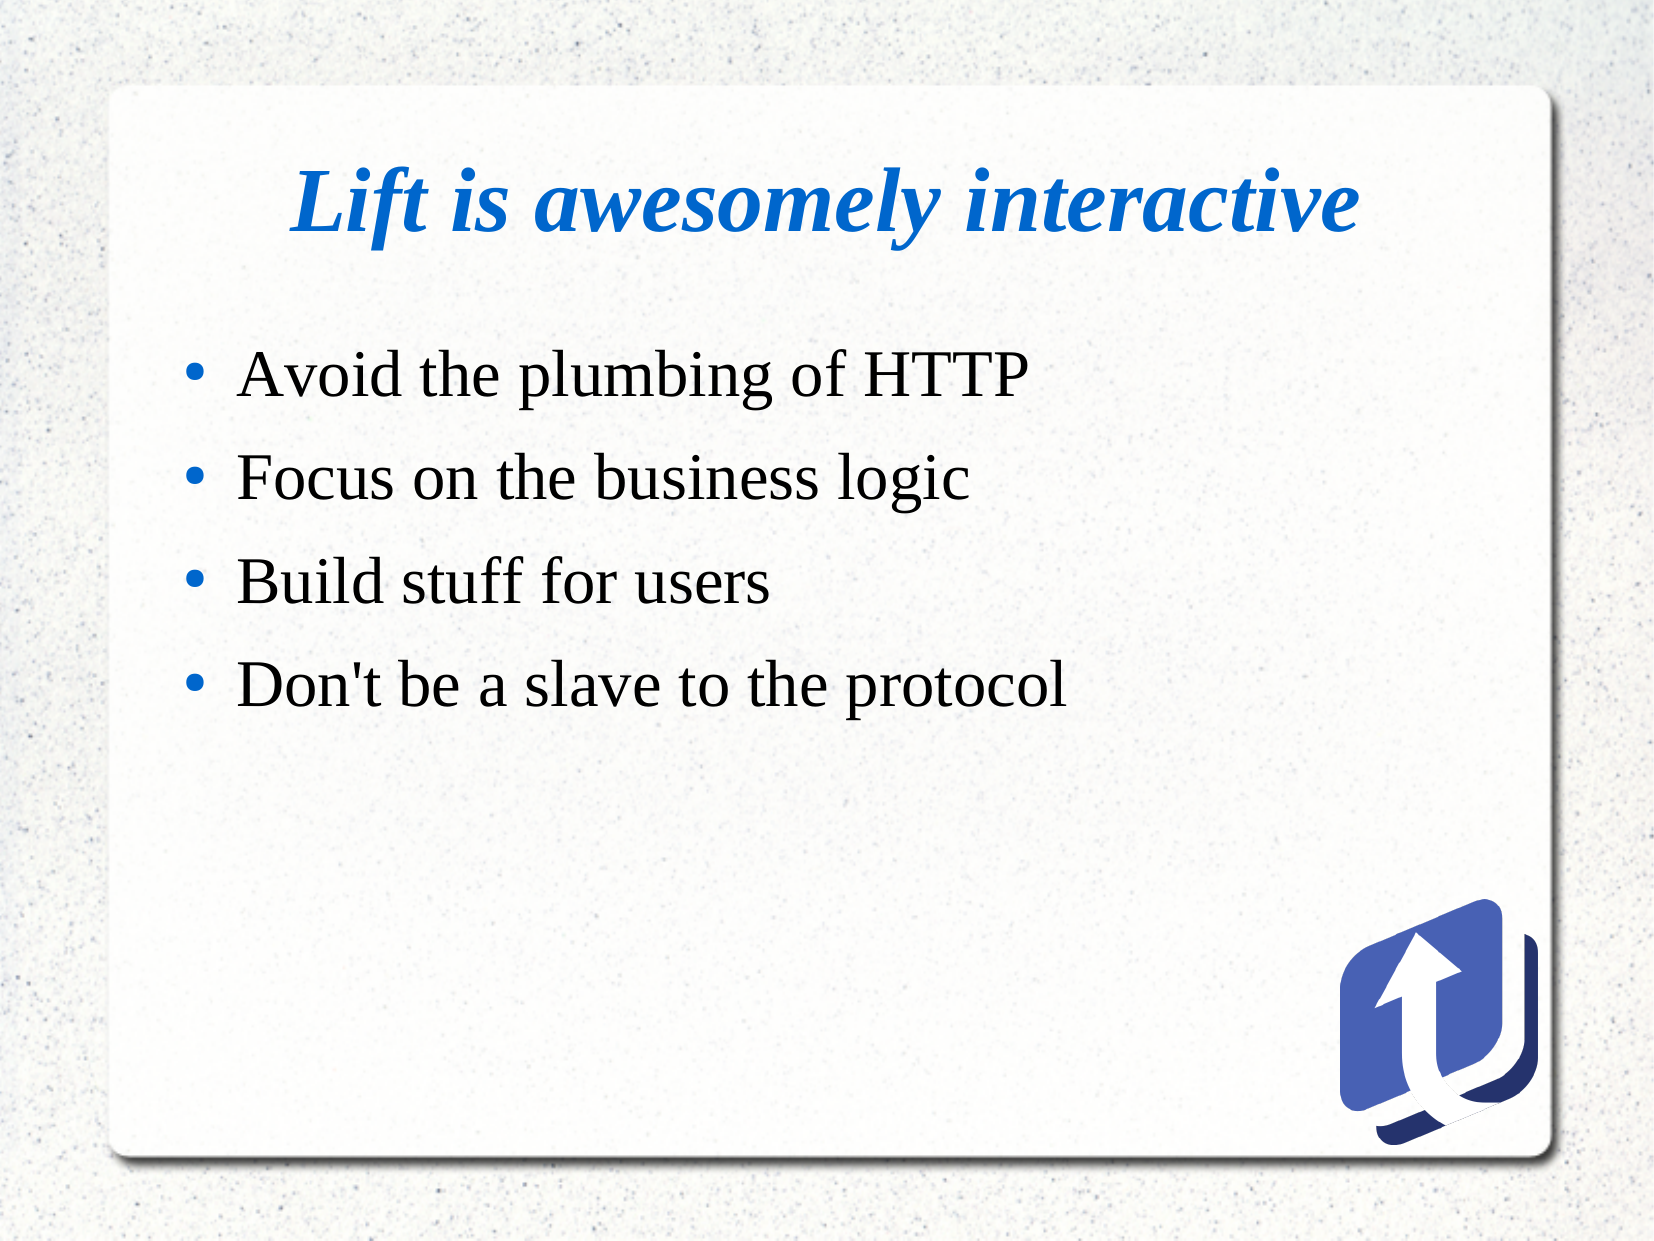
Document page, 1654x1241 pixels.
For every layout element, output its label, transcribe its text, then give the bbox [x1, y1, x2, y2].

list Avoid the plumbing of HTTP Focus on the business logic Build stuff for users Don't be a slave to the protocol [147, 336, 1506, 1141]
title Lift is awesomely interactive [118, 104, 1536, 297]
picture [0, 0, 1654, 1241]
